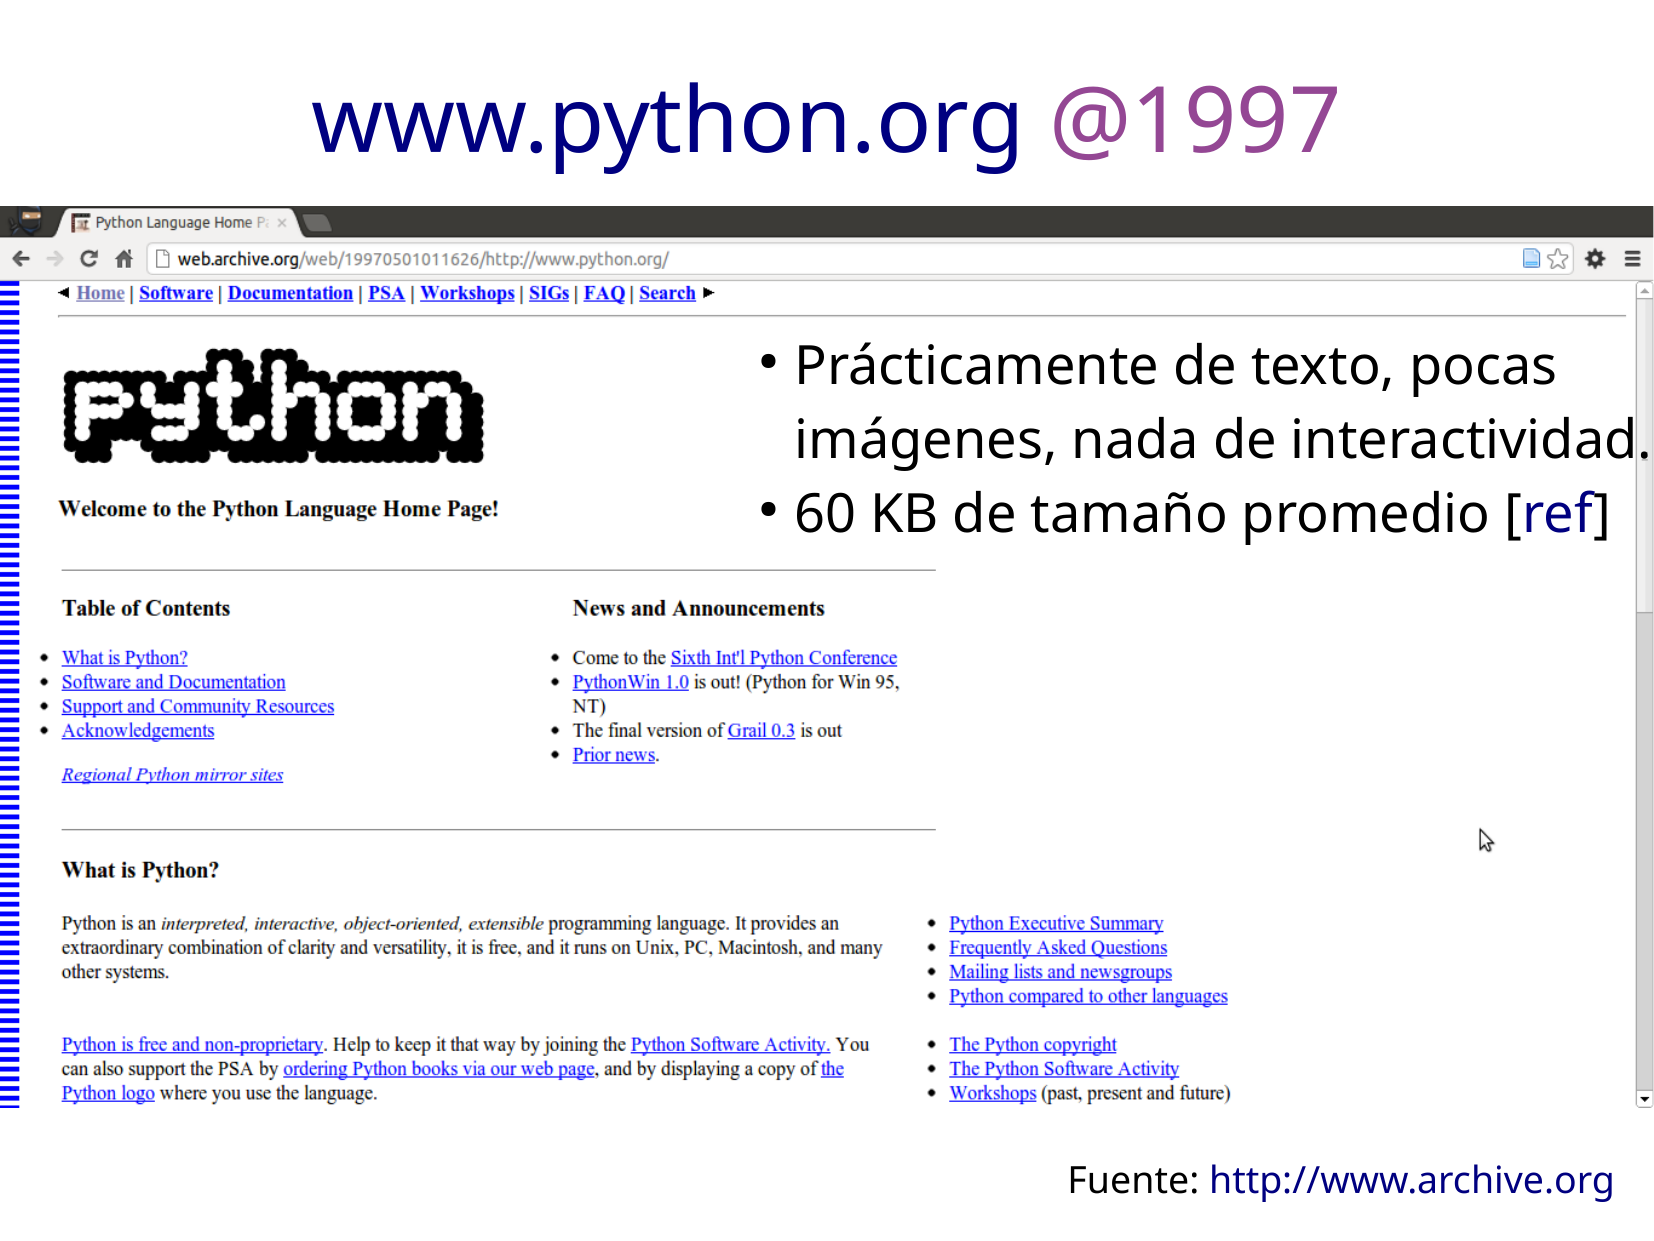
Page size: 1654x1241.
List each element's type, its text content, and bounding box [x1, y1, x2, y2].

picture [0, 206, 1654, 1108]
picture [833, 517, 848, 528]
picture [1057, 518, 1071, 529]
picture [1465, 517, 1482, 529]
text_box Fuente: http://www.archive.org [968, 1145, 1630, 1203]
picture [1304, 517, 1321, 529]
picture [1138, 518, 1152, 529]
picture [802, 517, 818, 528]
text_box Prácticamente de texto, pocas imágenes, nada de interactividad. 60 KB de tamaño promedio [ref] [744, 318, 1654, 517]
picture [913, 517, 930, 528]
title www.python.org @1997 [82, 13, 1571, 222]
picture [1418, 517, 1434, 529]
picture [1250, 517, 1266, 529]
picture [1203, 517, 1220, 529]
picture [960, 517, 976, 529]
